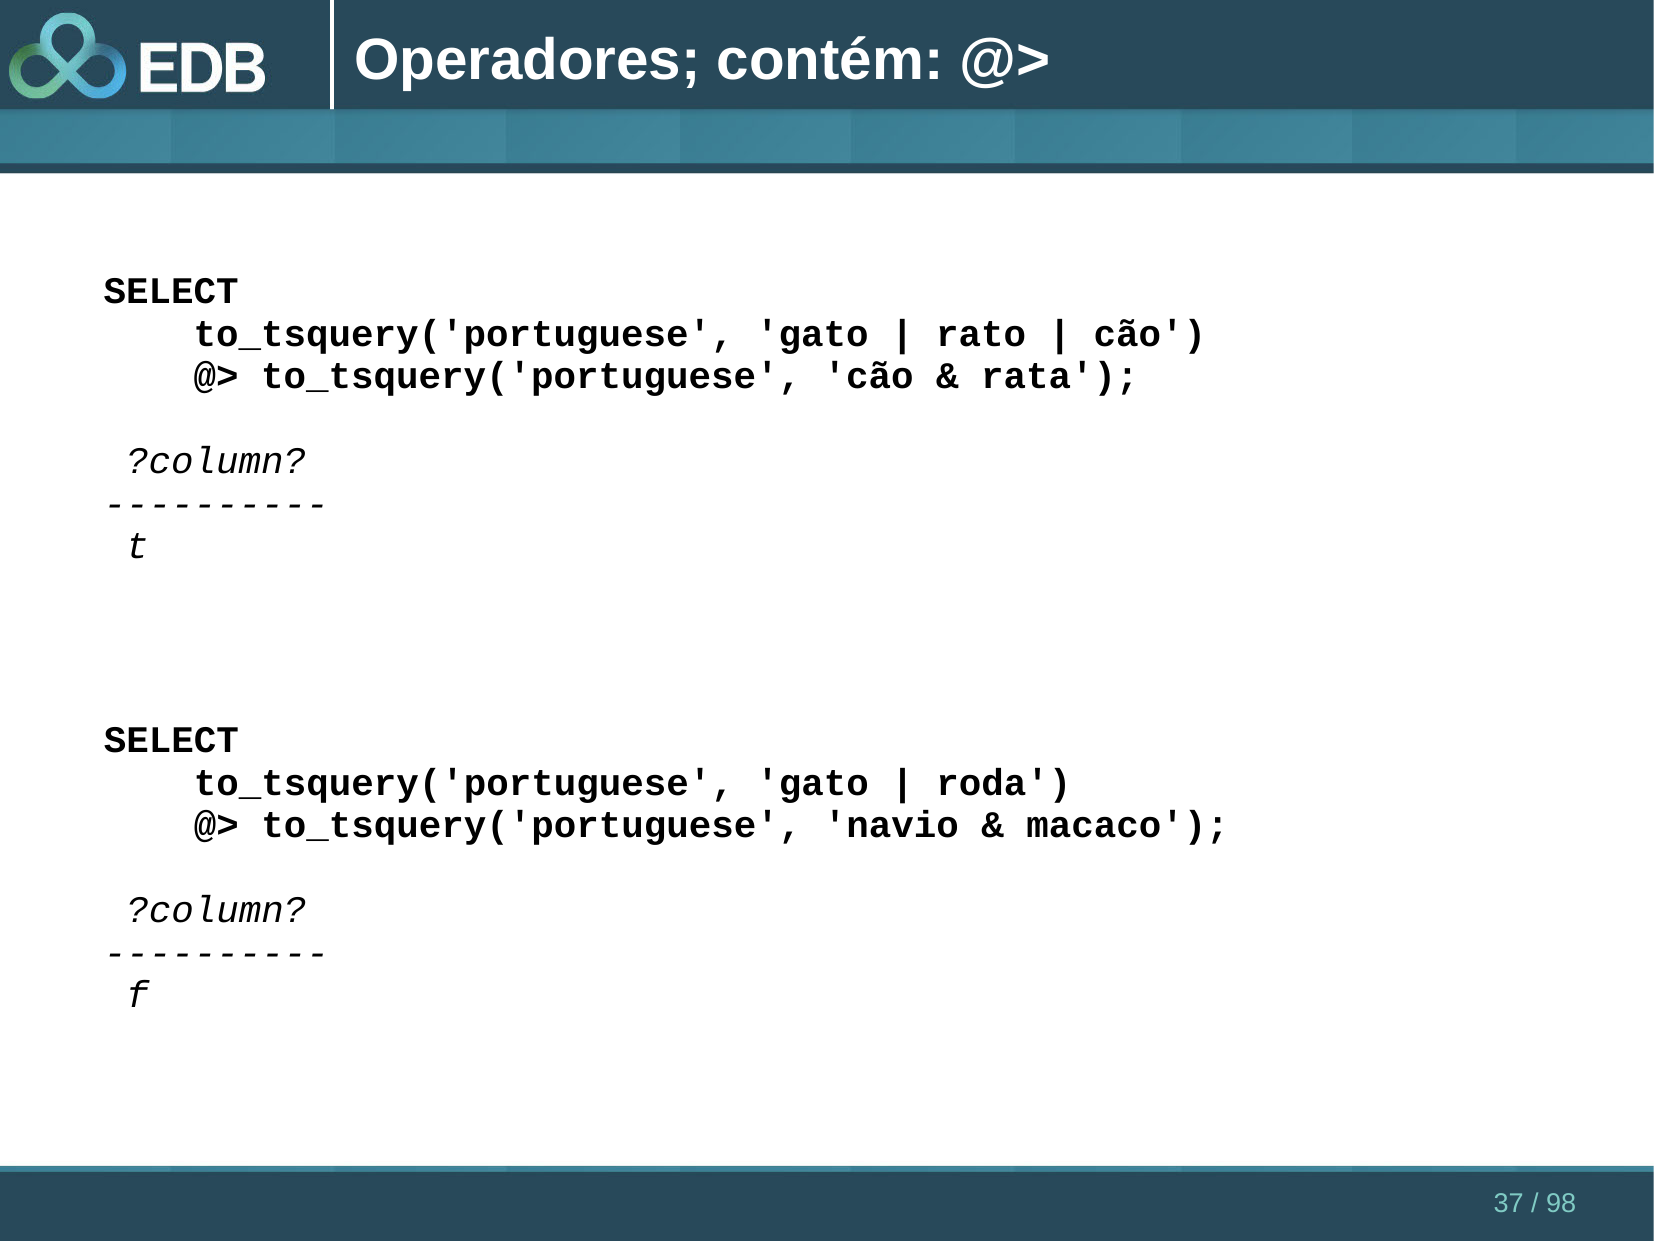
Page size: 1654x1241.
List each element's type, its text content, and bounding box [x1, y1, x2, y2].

text_box SELECT to_tsquery('portuguese', 'gato | roda') @> to_tsquery('portuguese', 'navio & macaco'); ?column? ---------- f [88, 713, 1270, 1027]
text_box SELECT to_tsquery('portuguese', 'gato | rato | cão') @> to_tsquery('portuguese', 'cão & rata'); ?column? ---------- t [88, 265, 1241, 578]
title Operadores; contém: @> [354, 0, 1625, 125]
picture [0, 0, 1654, 1241]
